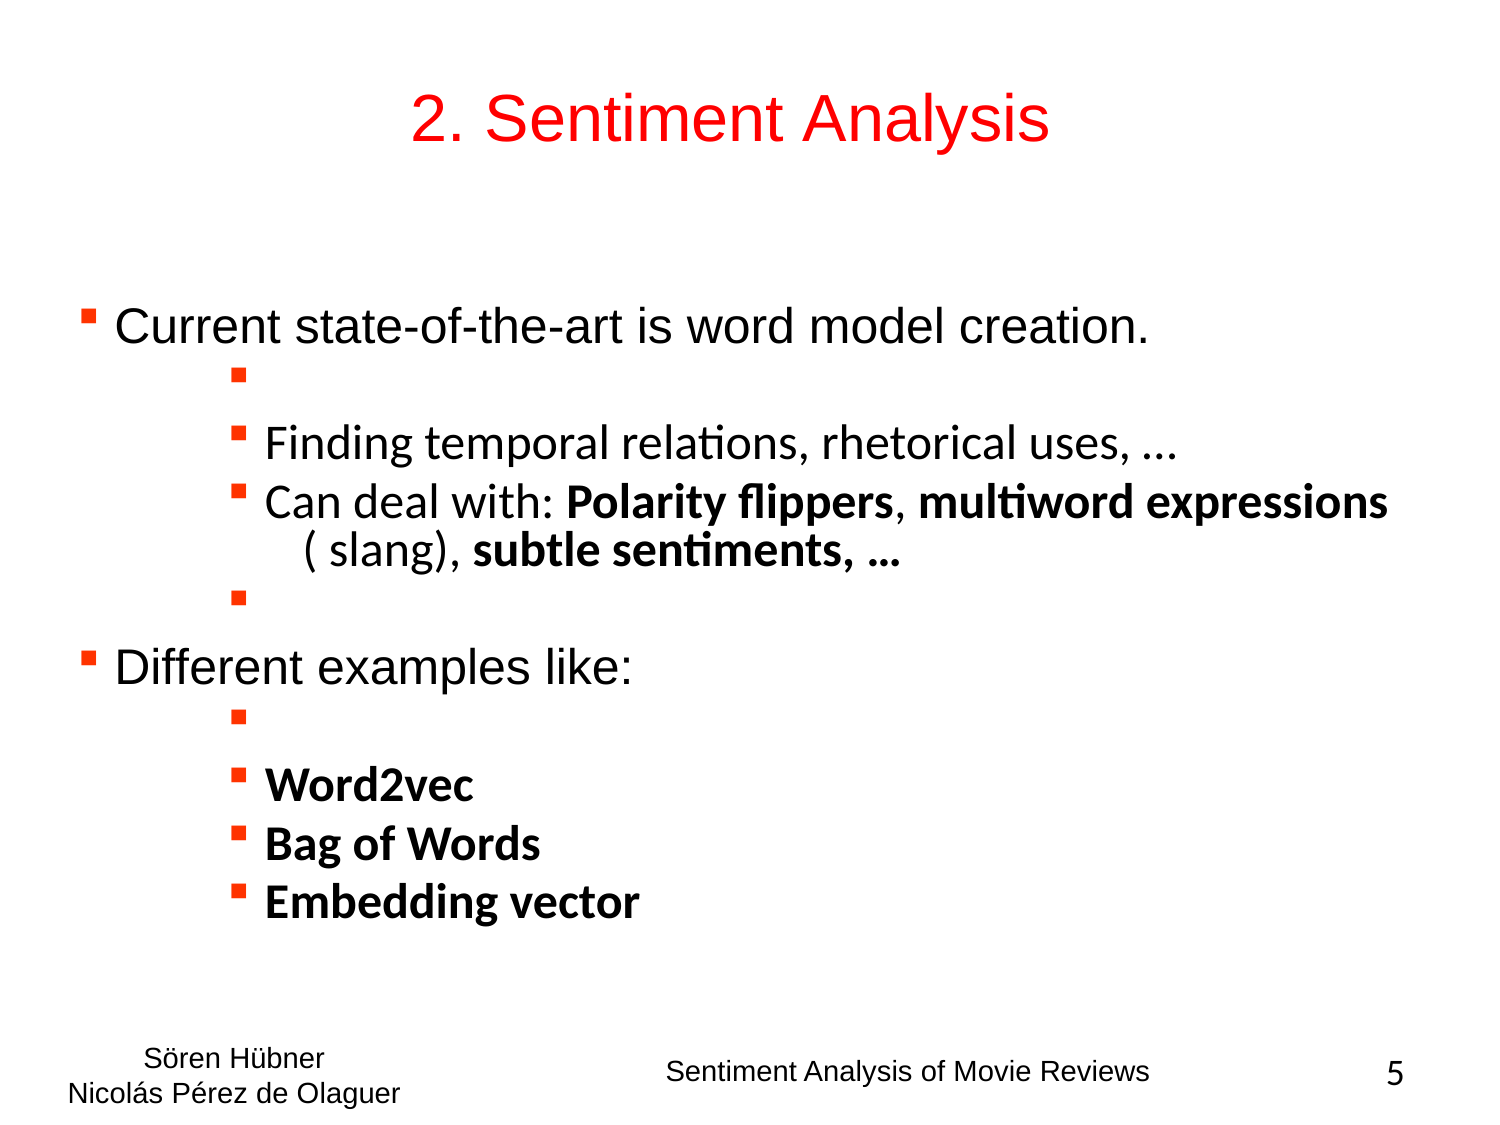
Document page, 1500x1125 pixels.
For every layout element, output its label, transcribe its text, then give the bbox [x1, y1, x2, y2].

title 2. Sentiment Analysis [24, 24, 1438, 163]
text_box Sentiment Analysis of Movie Reviews [468, 1031, 1348, 1110]
text_box Sören Hübner Nicolás Pérez de Olaguer [23, 1031, 446, 1110]
text_box 5 [1371, 1031, 1481, 1110]
list Current state-of-the-art is word model creation. Finding temporal relations, rhetorical uses, … Can deal with: Polarity flippers, multiword expressions ( slang), subtle sentiments, … Different examples like: Word2vec Bag of Words Embedding vector [62, 224, 1475, 1025]
